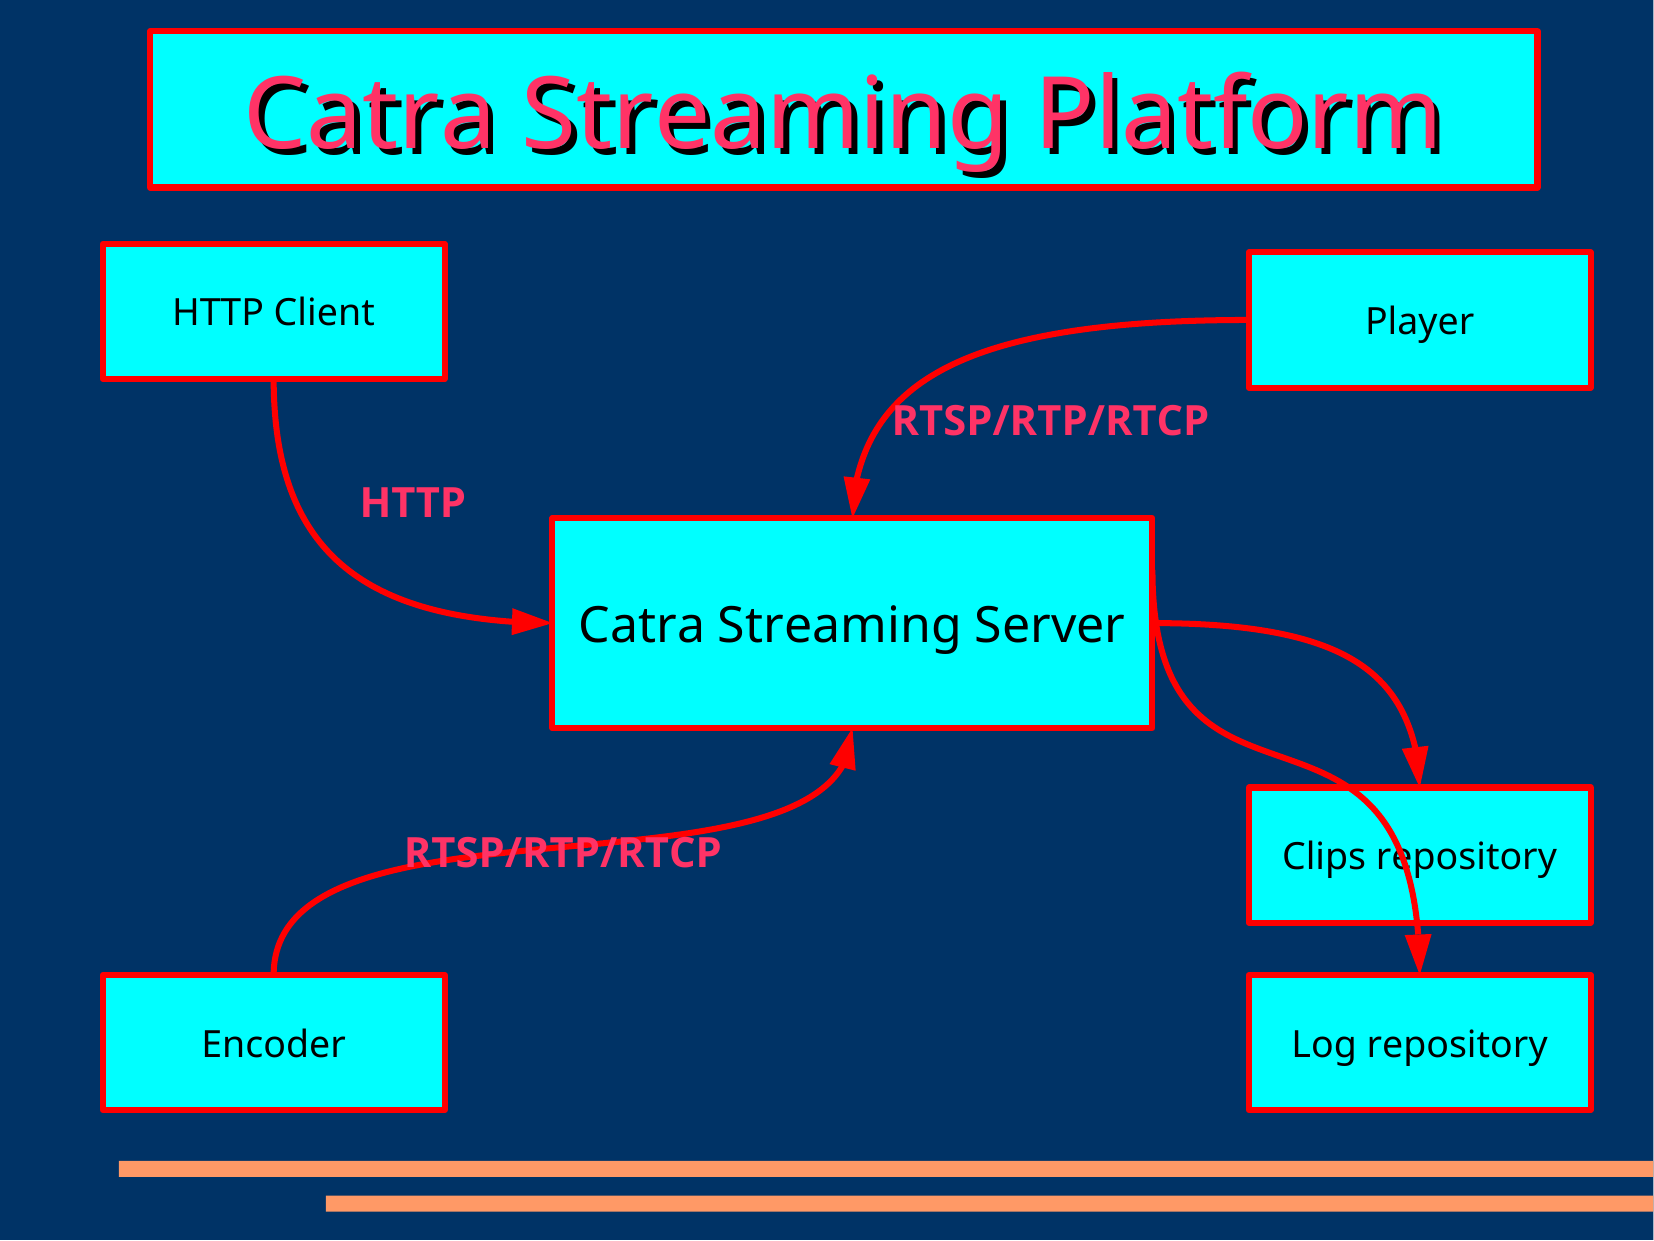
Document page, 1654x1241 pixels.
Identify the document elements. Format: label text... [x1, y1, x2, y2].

text_box Catra Streaming Platform [150, 31, 1538, 188]
text_box Clips repository [1355, 787, 1591, 923]
text_box Encoder [102, 975, 445, 1111]
text_box Clips repository [1248, 787, 1413, 923]
text_box Log repository [1248, 975, 1591, 1111]
text_box Catra Streaming Server [552, 518, 1153, 729]
text_box HTTP Client [102, 243, 445, 379]
text_box Player [1248, 252, 1591, 388]
